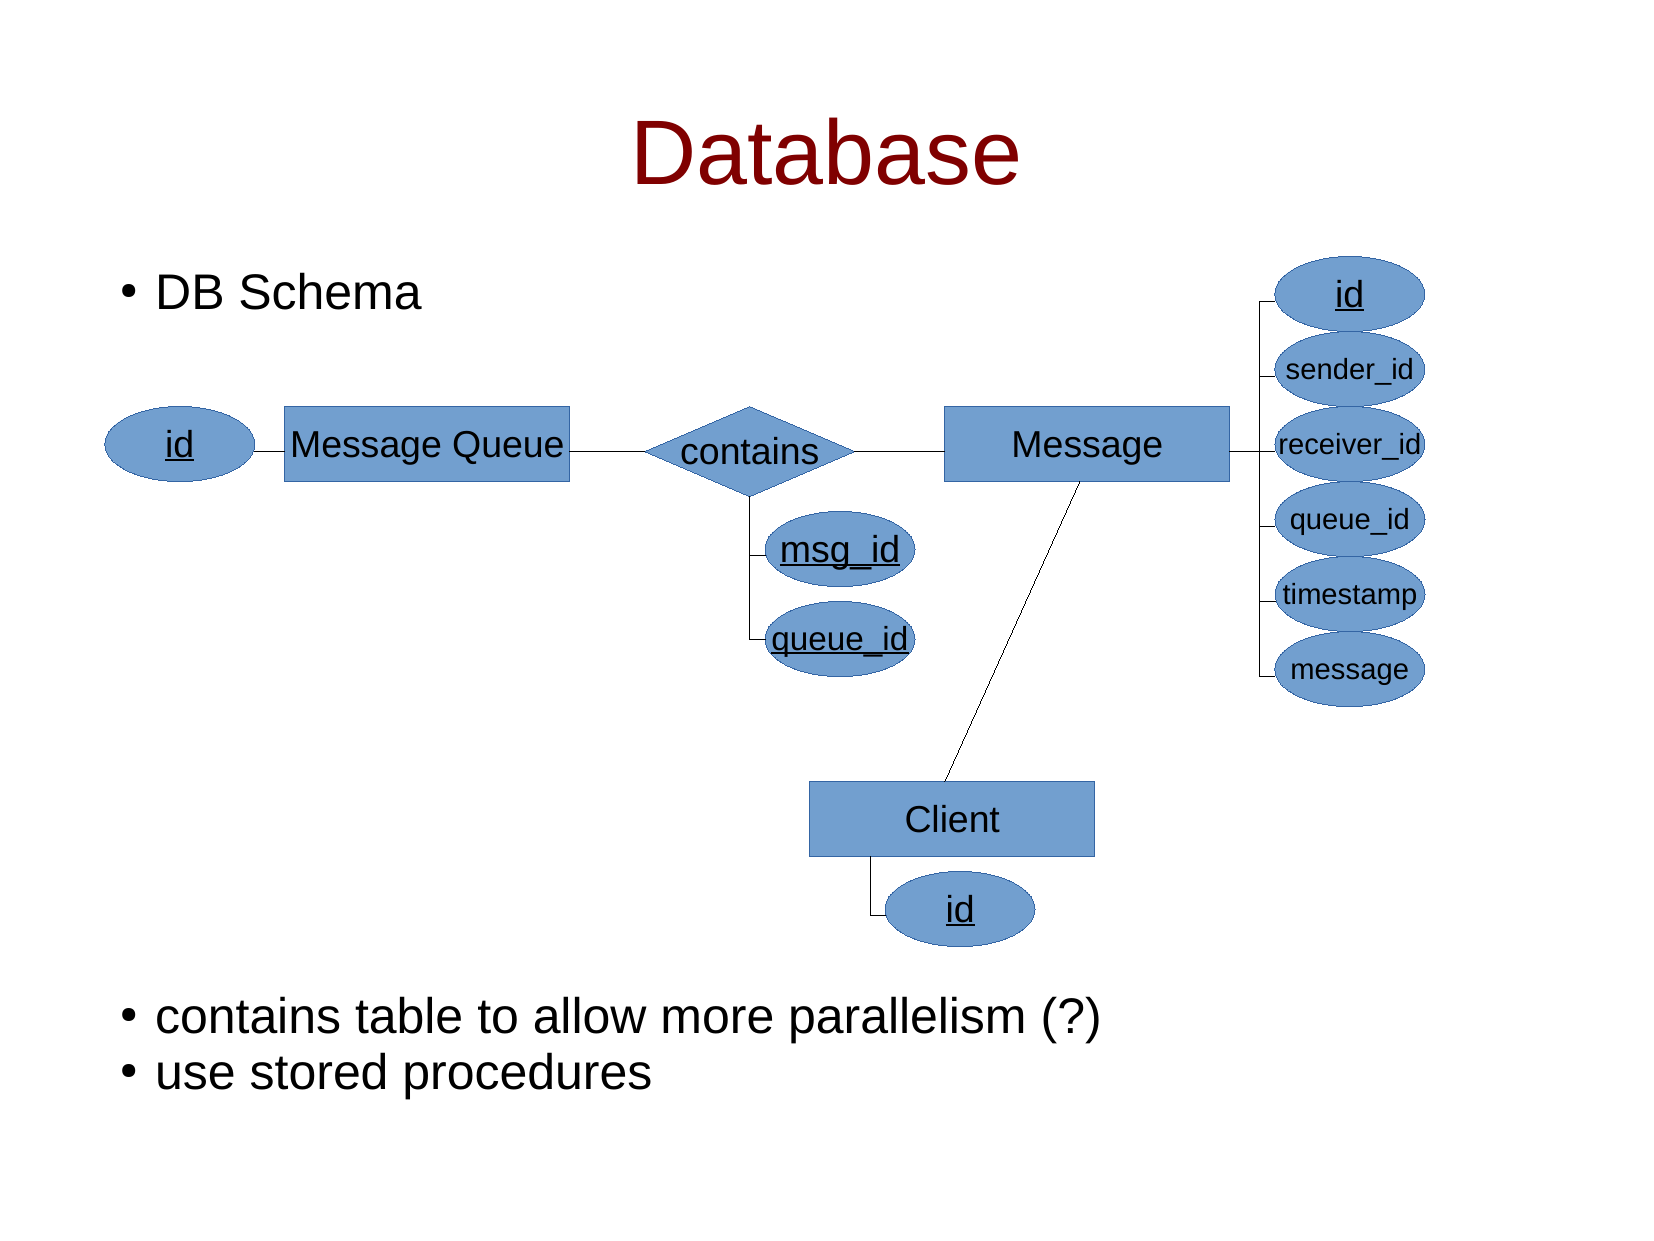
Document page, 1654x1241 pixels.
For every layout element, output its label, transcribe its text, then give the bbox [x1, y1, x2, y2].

text_box queue_id [1274, 481, 1426, 557]
text_box timestamp [1275, 557, 1426, 632]
text_box DB Schema contains table to allow more parallelism (?) use stored procedures [105, 256, 1119, 1108]
text_box Message [1119, 406, 1230, 482]
text_box sender_id [1274, 331, 1425, 407]
text_box message [1274, 631, 1425, 707]
title Database [82, 49, 1571, 257]
text_box id [1274, 256, 1425, 332]
text_box receiver_id [1274, 406, 1425, 482]
